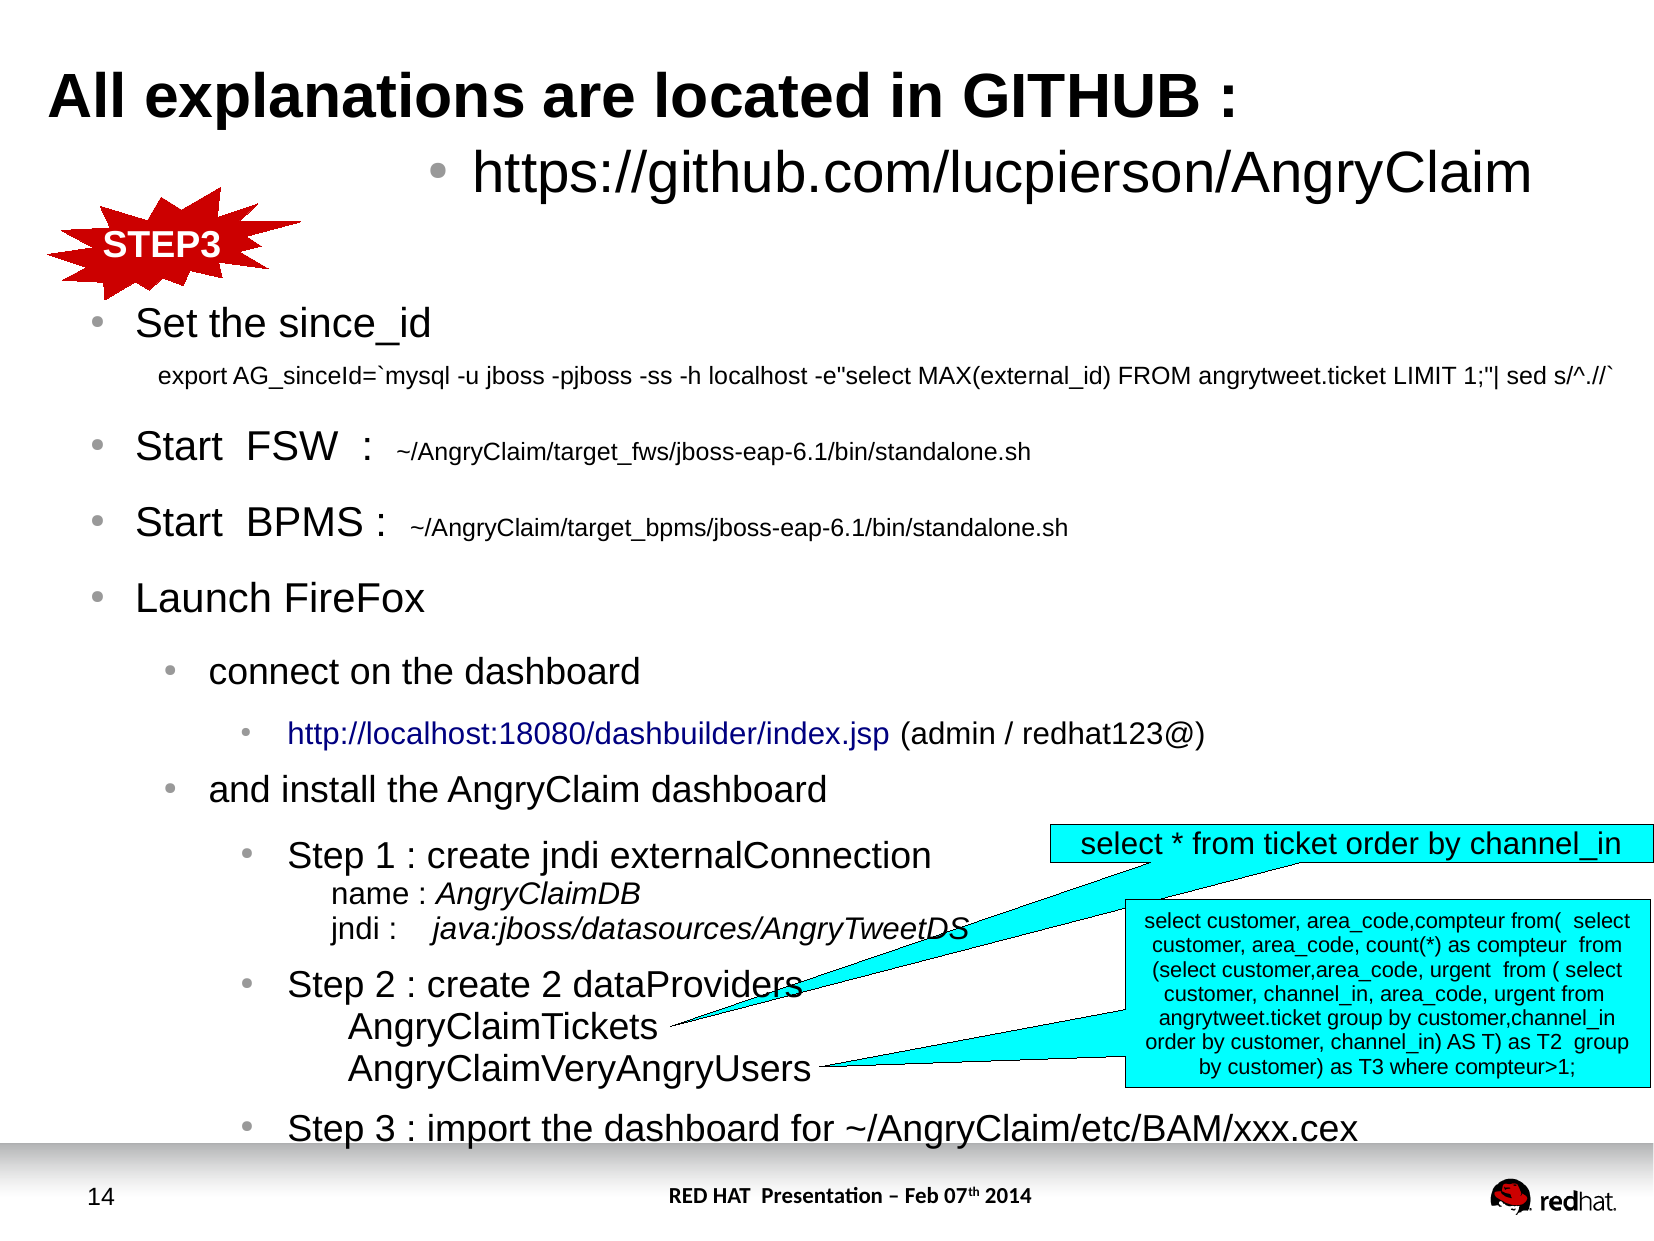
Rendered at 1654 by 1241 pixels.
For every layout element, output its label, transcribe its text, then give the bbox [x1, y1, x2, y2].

list https://github.com/lucpierson/AngryClaim [412, 140, 1576, 226]
picture [0, 1143, 1654, 1241]
text_box STEP3 [47, 187, 301, 300]
title All explanations are located in GITHUB : [47, 2, 1536, 190]
list Set the since_id export AG_sinceId=`mysql -u jboss -pjboss -ss -h localhost -e"select MAX(external_id) FROM angrytweet.ticket LIMIT 1;"| sed s/^.//` Start FSW : ~/AngryClaim/target_fws/jboss-eap-6.1/bin/standalone.sh Start BPMS : ~/AngryClaim/target_bpms/jboss-eap-6.1/bin/standalone.sh Launch FireFox connect on the dashboard http://localhost:18080/dashbuilder/index.jsp (admin / redhat123@) and install the AngryClaim dashboard Step 1 : create jndi externalConnection name : AngryClaimDB jndi : java:jboss/datasources/AngryTweetDS Step 2 : create 2 dataProviders AngryClaimTickets AngryClaimVeryAngryUsers Step 3 : import the dashboard for ~/AngryClaim/etc/BAM/xxx.cex [75, 300, 1654, 1150]
text_box select customer, area_code,compteur from( select customer, area_code, count(*) as compteur from (select customer,area_code, urgent from ( select customer, channel_in, area_code, urgent from angrytweet.ticket group by customer,channel_in order by customer, channel_in) AS T) as T2 group by customer) as T3 where compteur>1; [819, 899, 1651, 1088]
